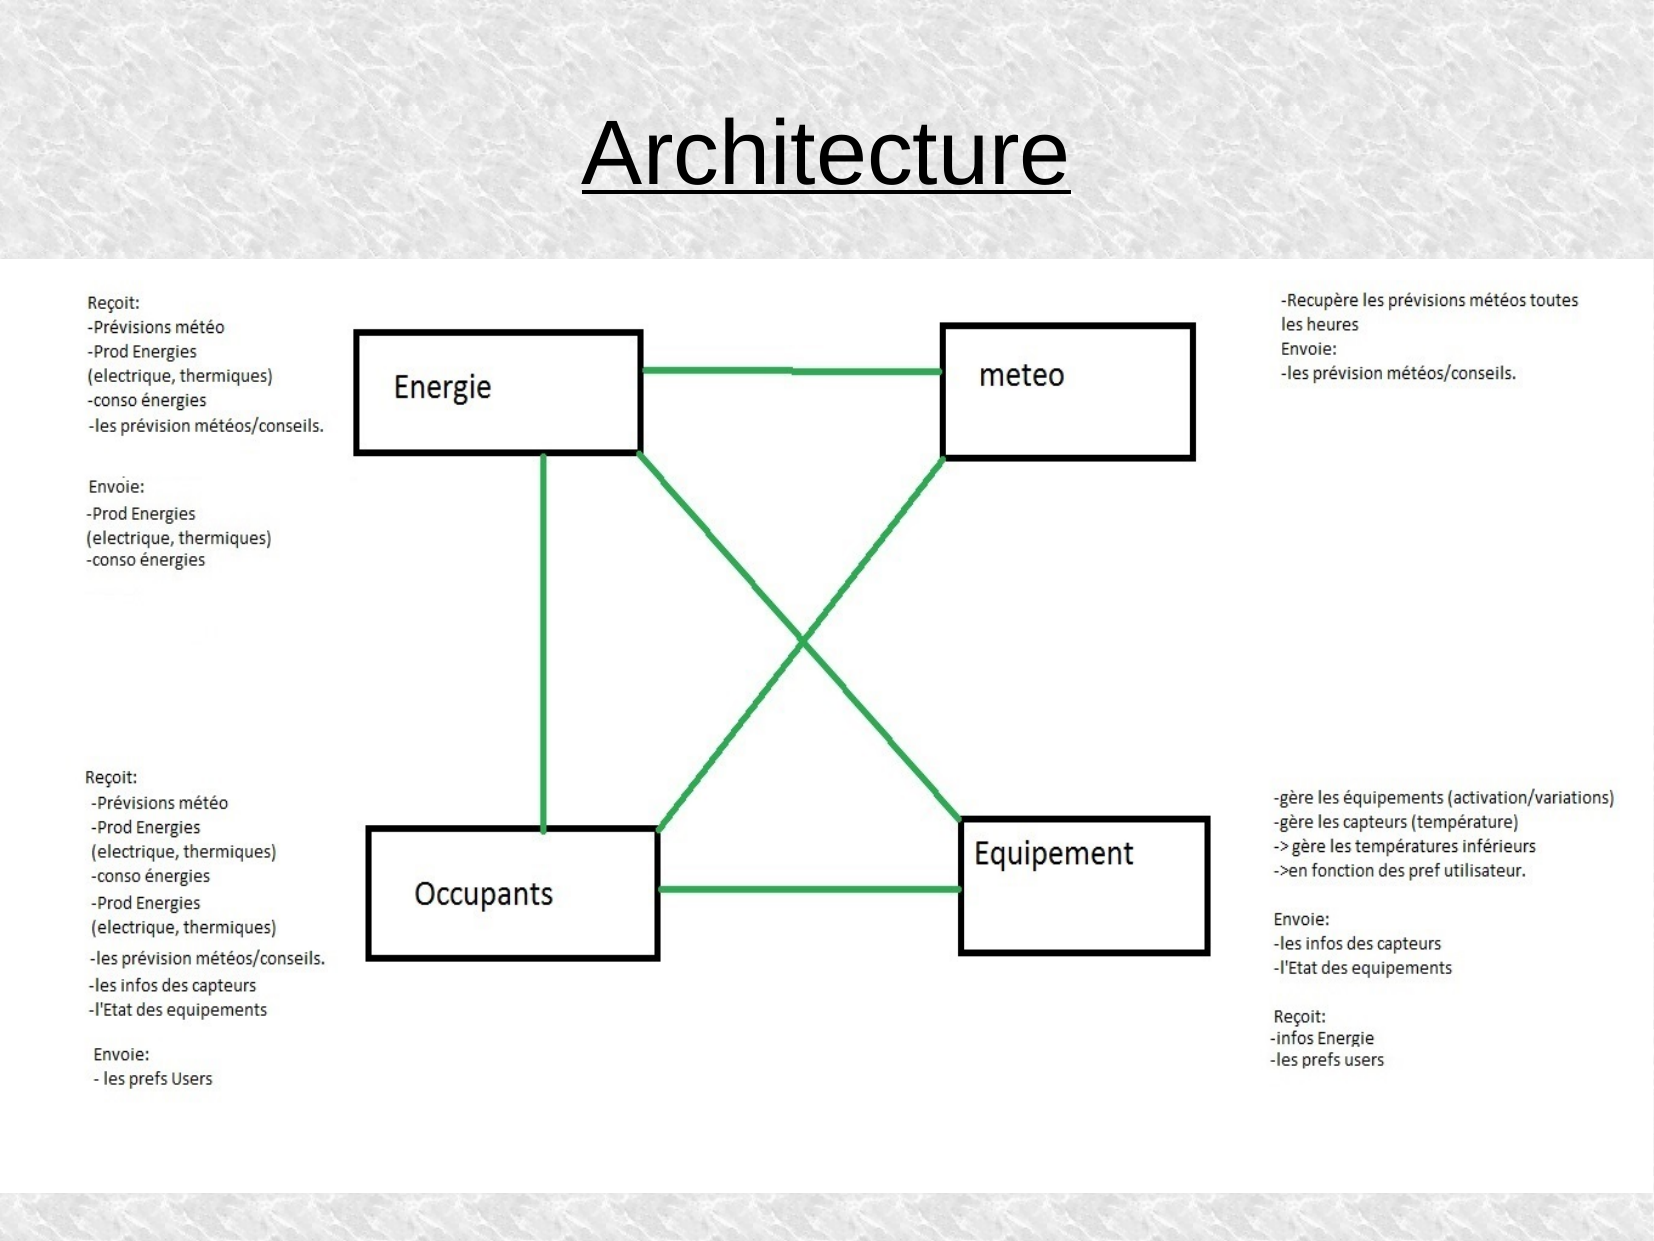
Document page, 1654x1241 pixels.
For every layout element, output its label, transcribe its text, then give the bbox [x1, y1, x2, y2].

title Architecture [82, 49, 1571, 257]
picture [0, 0, 1654, 1241]
